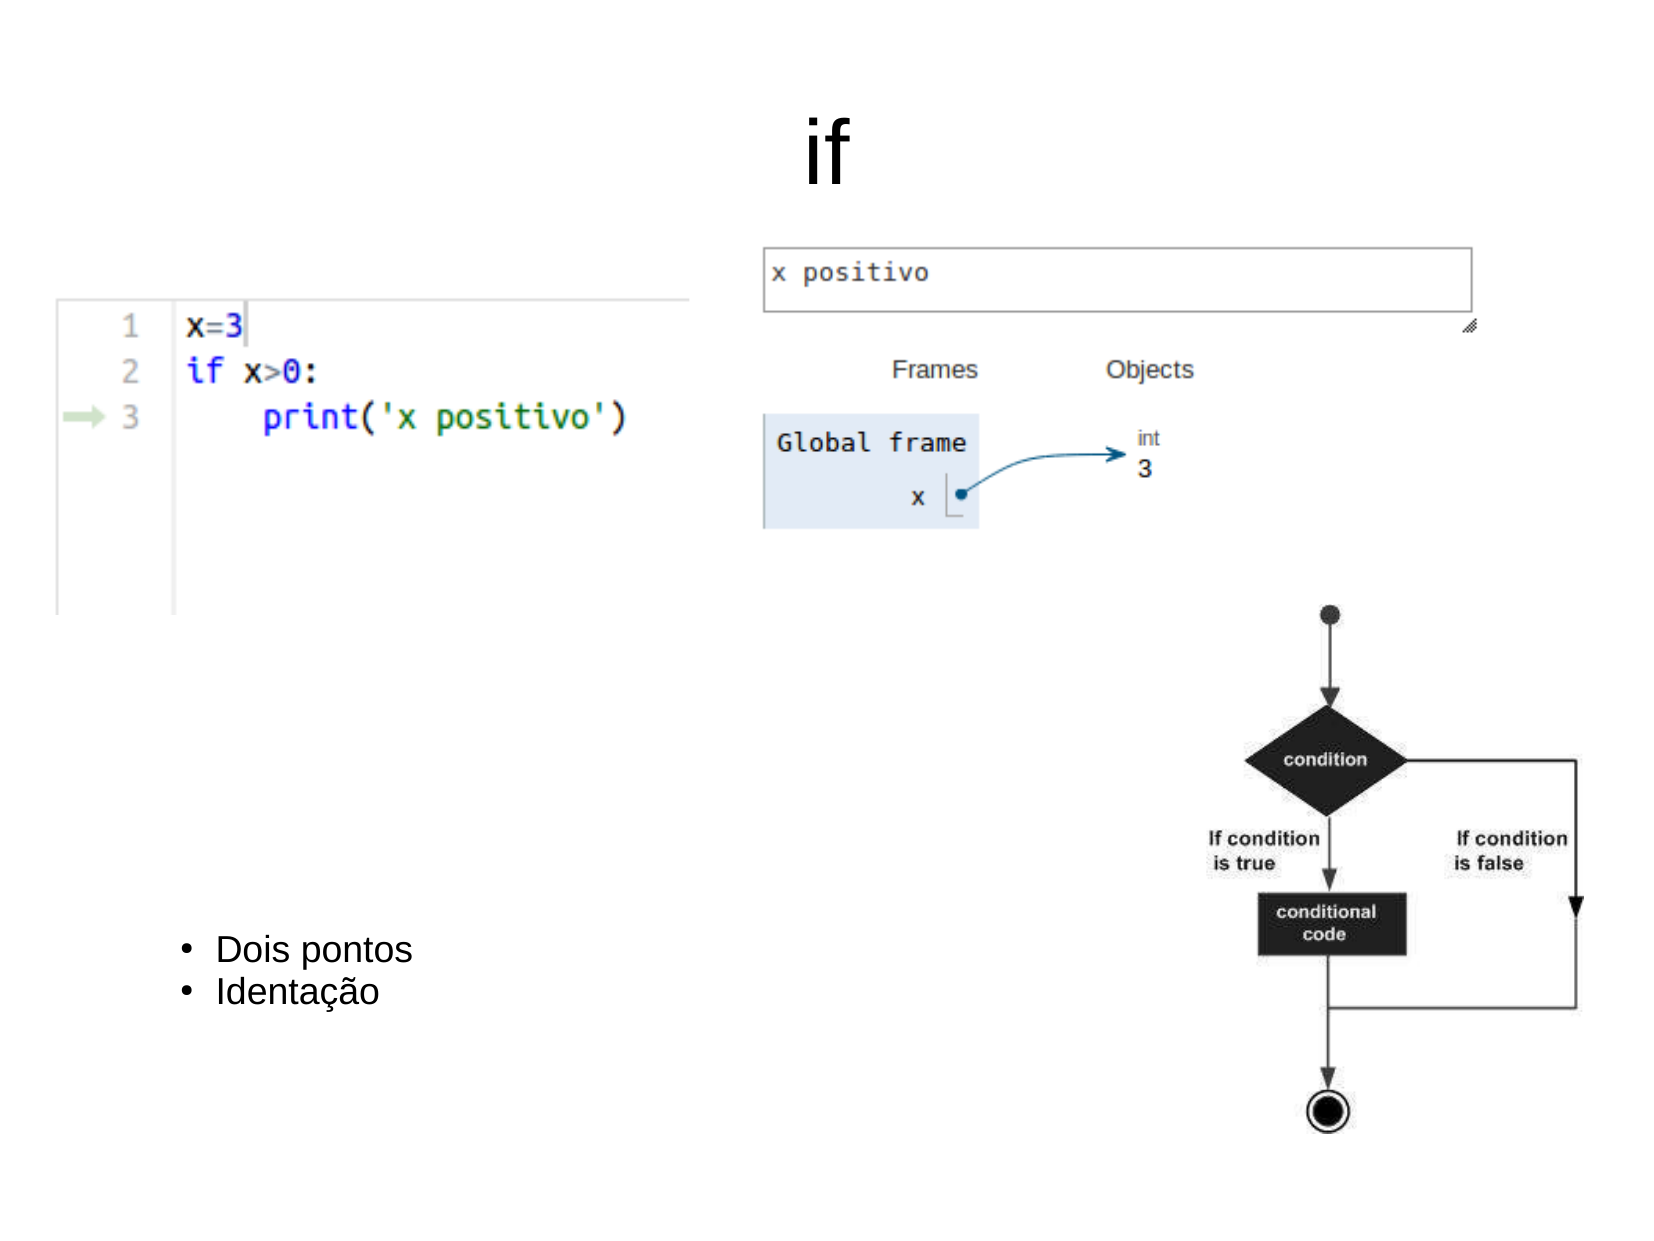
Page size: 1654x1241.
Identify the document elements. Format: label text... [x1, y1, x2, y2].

picture [739, 243, 1600, 567]
text_box Dois pontos Identação [165, 921, 1169, 1111]
title if [82, 49, 1571, 257]
picture [1169, 604, 1584, 1134]
picture [35, 283, 690, 615]
